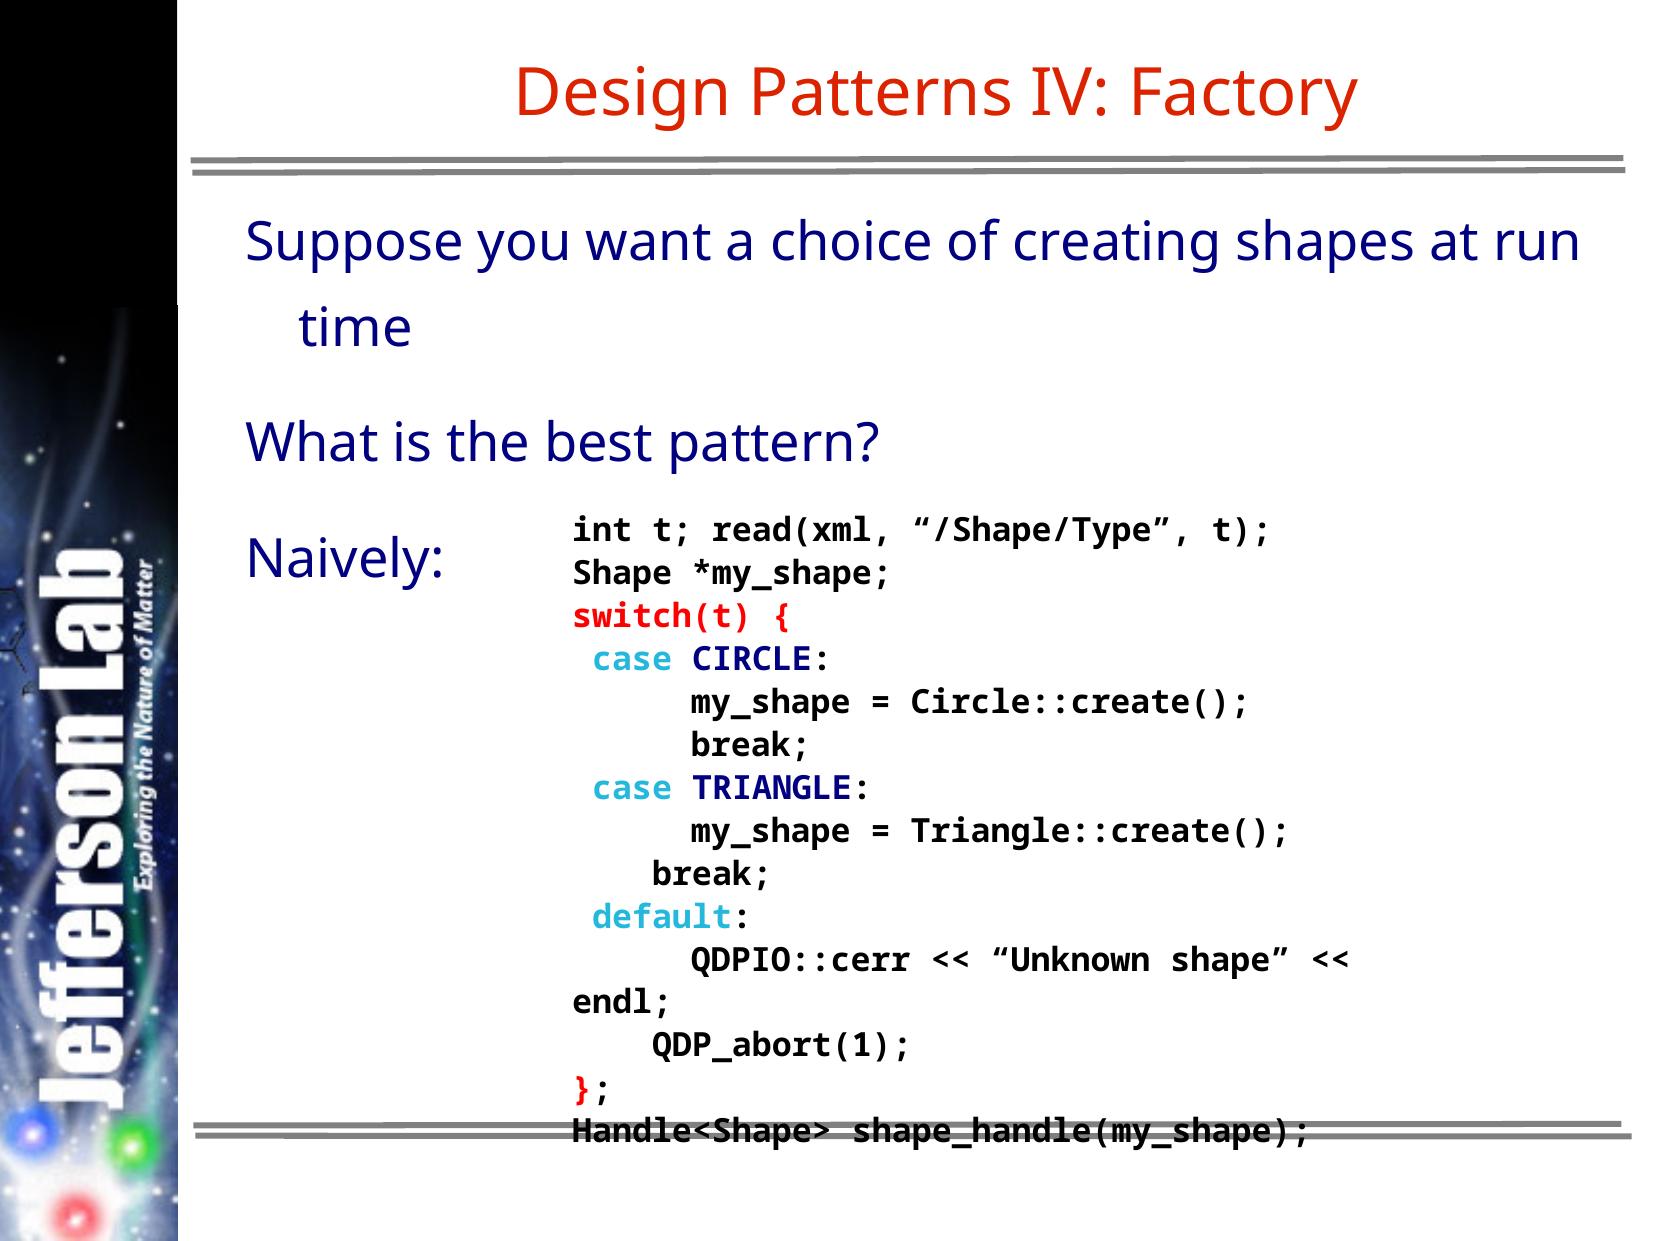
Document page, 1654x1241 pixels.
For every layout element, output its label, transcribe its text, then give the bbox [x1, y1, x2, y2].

picture [0, 308, 178, 1241]
list Suppose you want a choice of creating shapes at run time What is the best pattern? Naively: [227, 190, 1628, 573]
text_box int t; read(xml, “/Shape/Type”, t); Shape *my_shape; switch(t) { case CIRCLE: my_shape = Circle::create(); break; case TRIANGLE: my_shape = Triangle::create(); break; default: QDPIO::cerr << “Unknown shape” << endl; QDP_abort(1); }; Handle<Shape> shape_handle(my_shape); [554, 497, 1472, 1162]
title Design Patterns IV: Factory [235, 17, 1638, 149]
